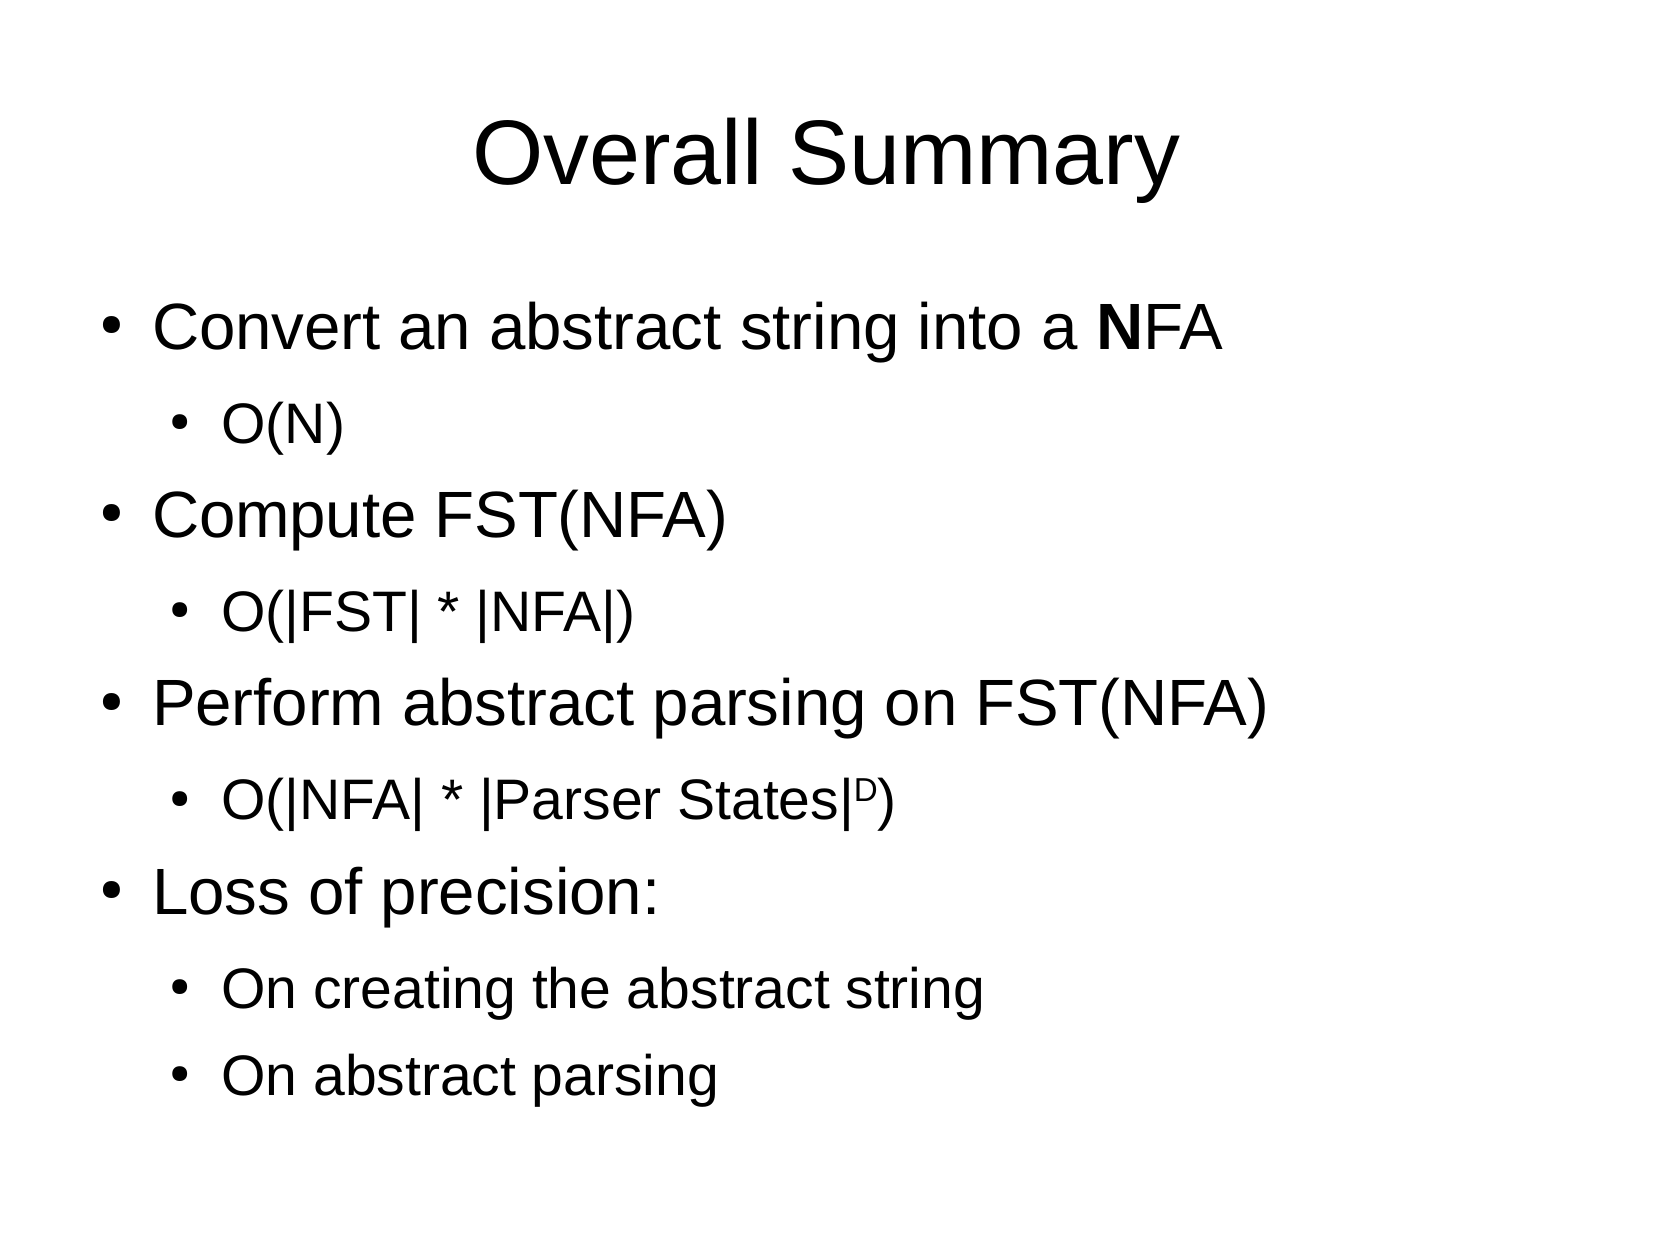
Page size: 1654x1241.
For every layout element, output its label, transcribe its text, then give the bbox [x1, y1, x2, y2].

title Overall Summary [82, 56, 1571, 250]
list Convert an abstract string into a NFA O(N) Compute FST(NFA) O(|FST| * |NFA|) Perform abstract parsing on FST(NFA) O(|NFA| * |Parser States|D) Loss of precision: On creating the abstract string On abstract parsing [82, 290, 1571, 1109]
